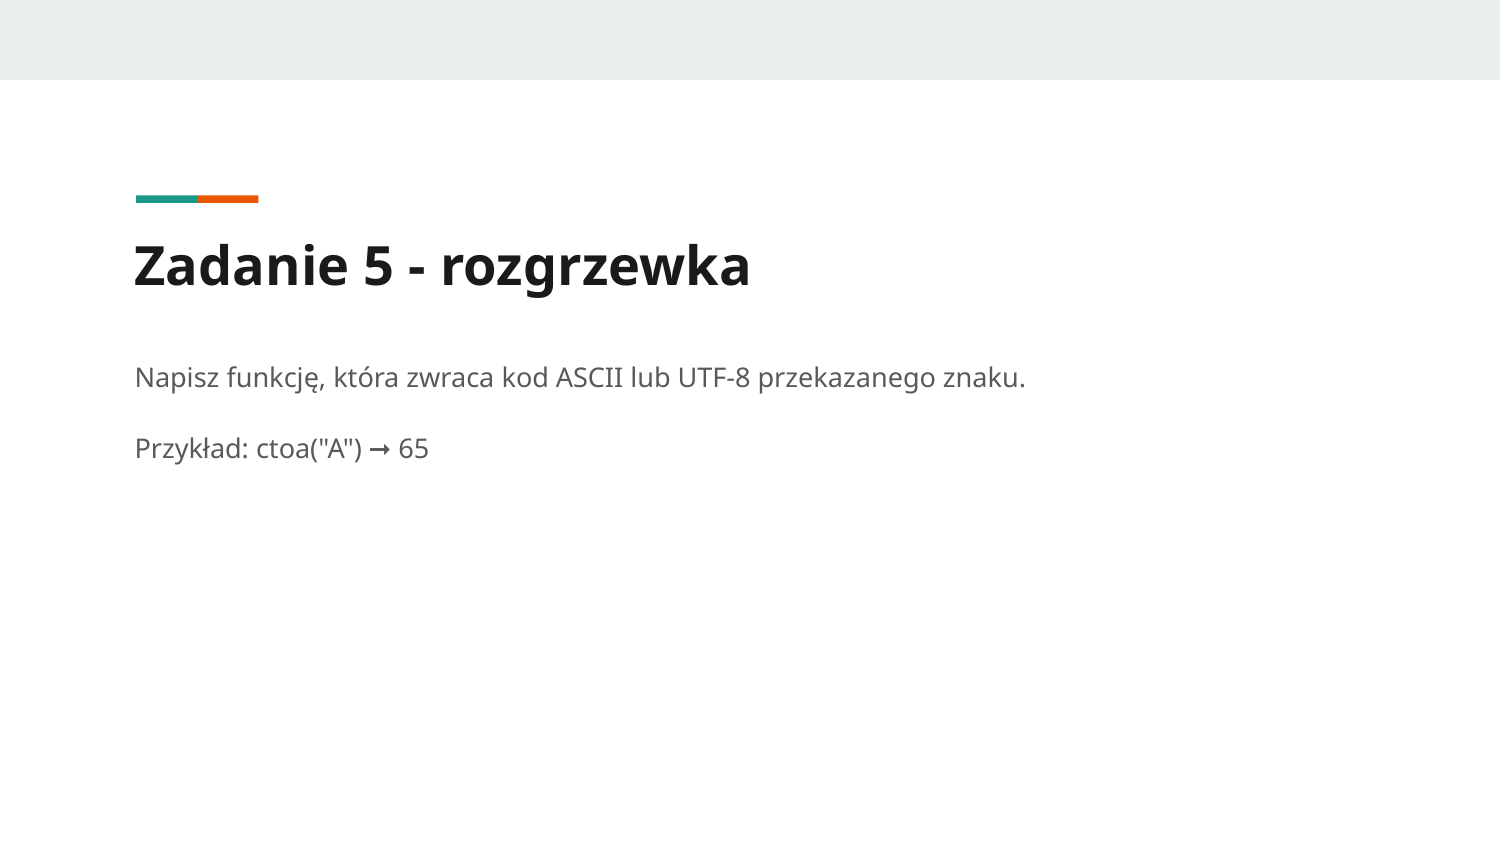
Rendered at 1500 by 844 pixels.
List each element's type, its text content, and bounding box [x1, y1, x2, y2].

list Napisz funkcję, która zwraca kod ASCII lub UTF-8 przekazanego znaku. Przykład: ctoa("A") ➞ 65 [119, 341, 1381, 712]
title Zadanie 5 - rozgrzewka [119, 216, 1381, 305]
